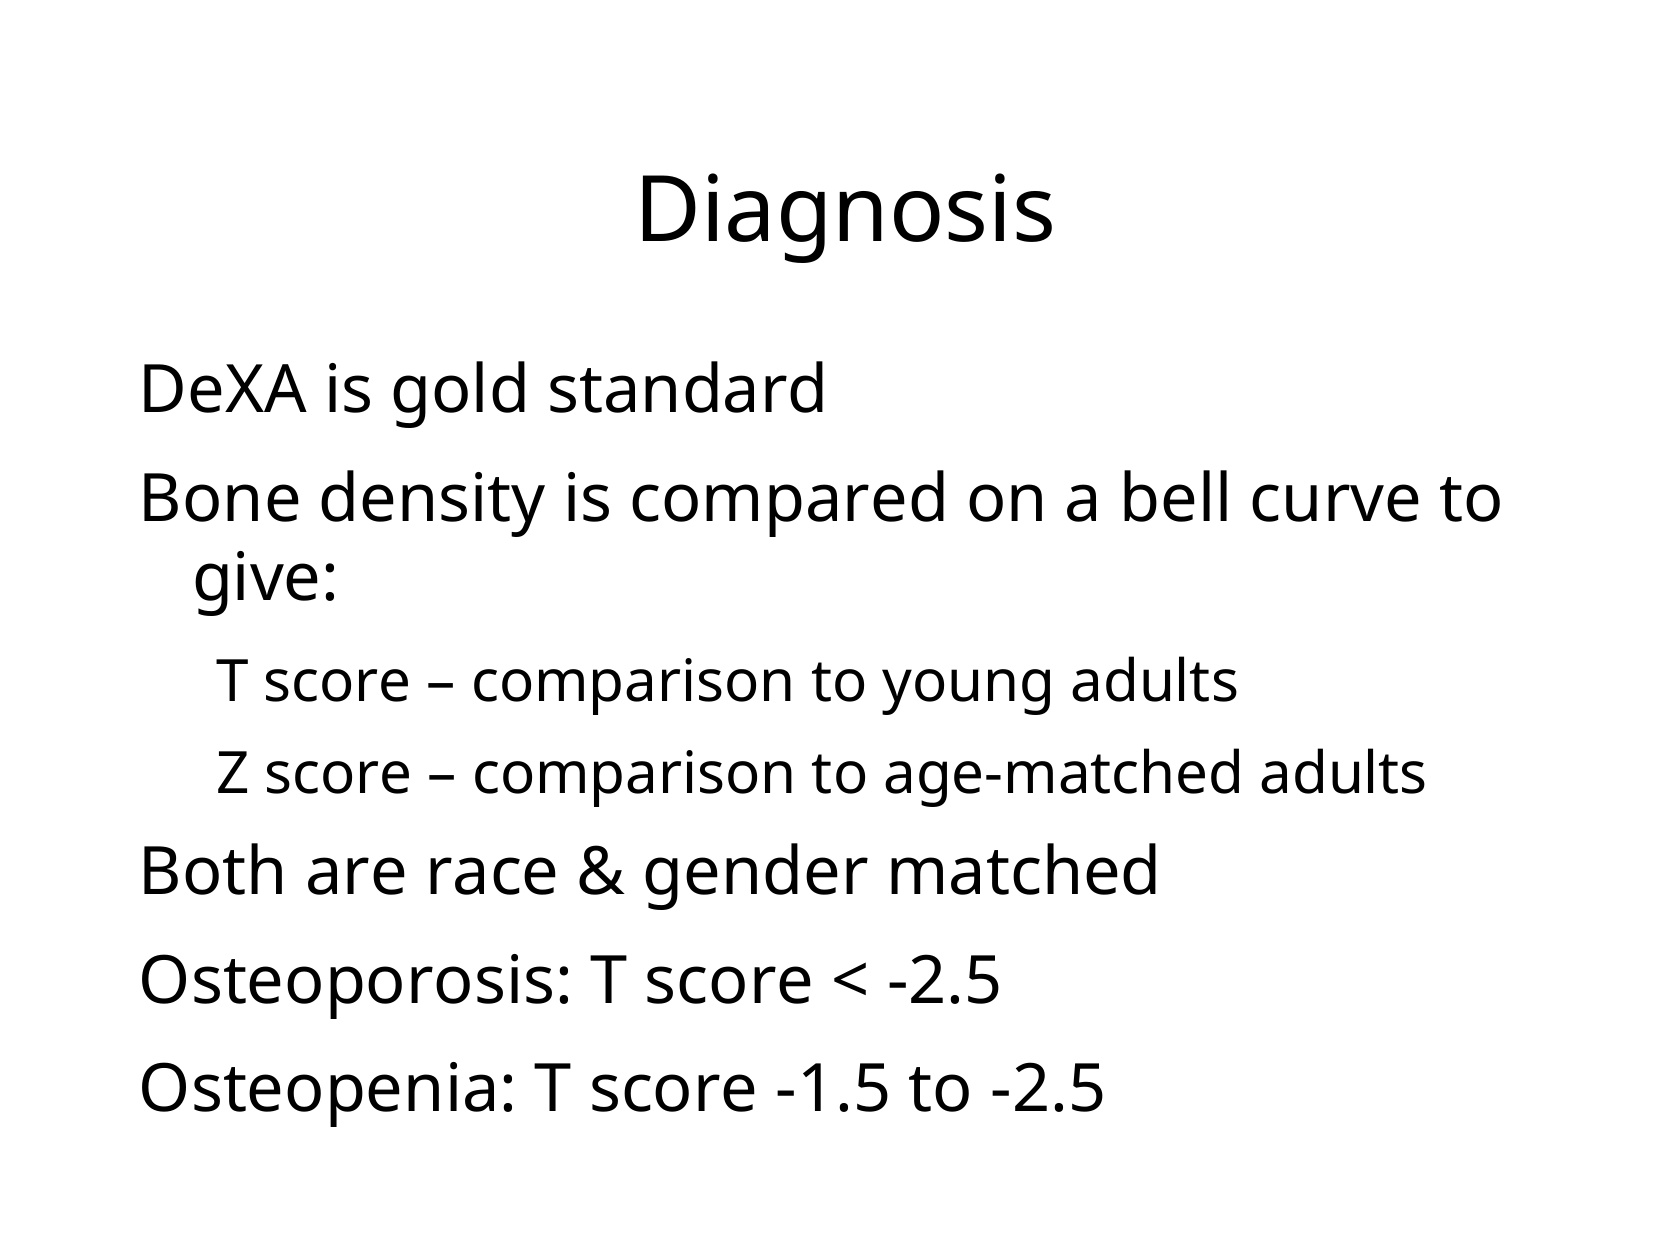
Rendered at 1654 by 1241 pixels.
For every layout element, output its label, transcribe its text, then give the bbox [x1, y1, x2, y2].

list DeXA is gold standard Bone density is compared on a bell curve to give: T score – comparison to young adults Z score – comparison to age-matched adults Both are race & gender matched Osteoporosis: T score < -2.5 Osteopenia: T score -1.5 to -2.5 [121, 344, 1534, 1104]
title Diagnosis [121, 153, 1534, 261]
